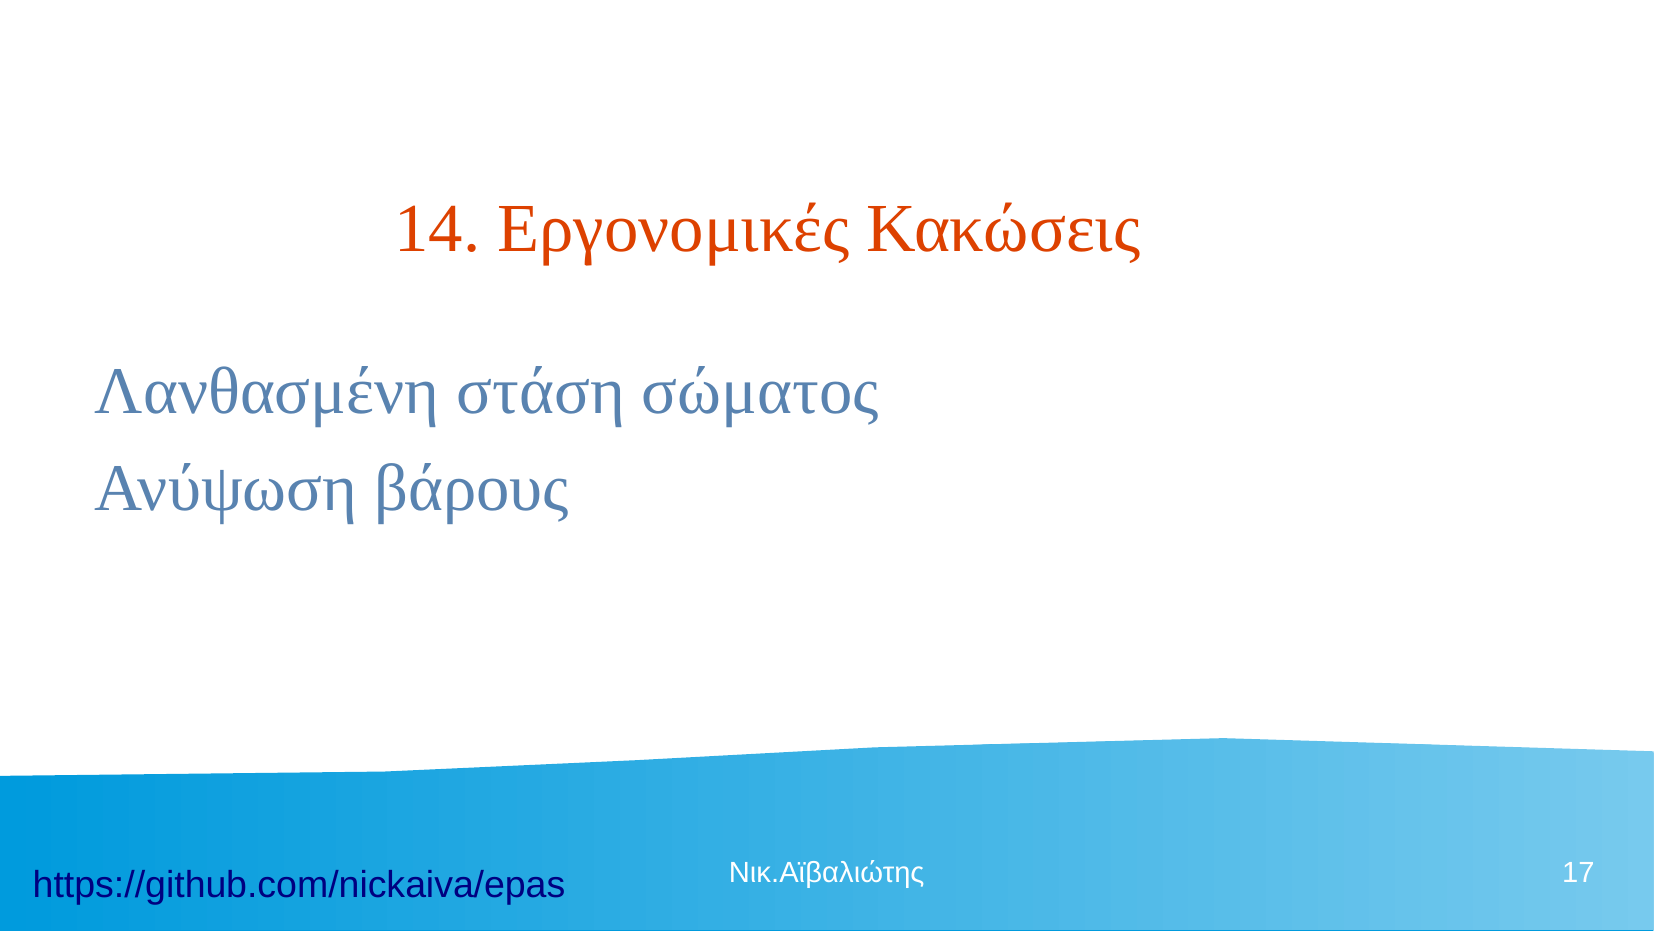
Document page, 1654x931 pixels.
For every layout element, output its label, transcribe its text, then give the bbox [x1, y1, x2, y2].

list Λανθασμένη στάση σώματος Ανύψωση βάρους [59, 354, 1595, 739]
title 14. Εργονομικές Κακώσεις [29, 177, 1506, 355]
